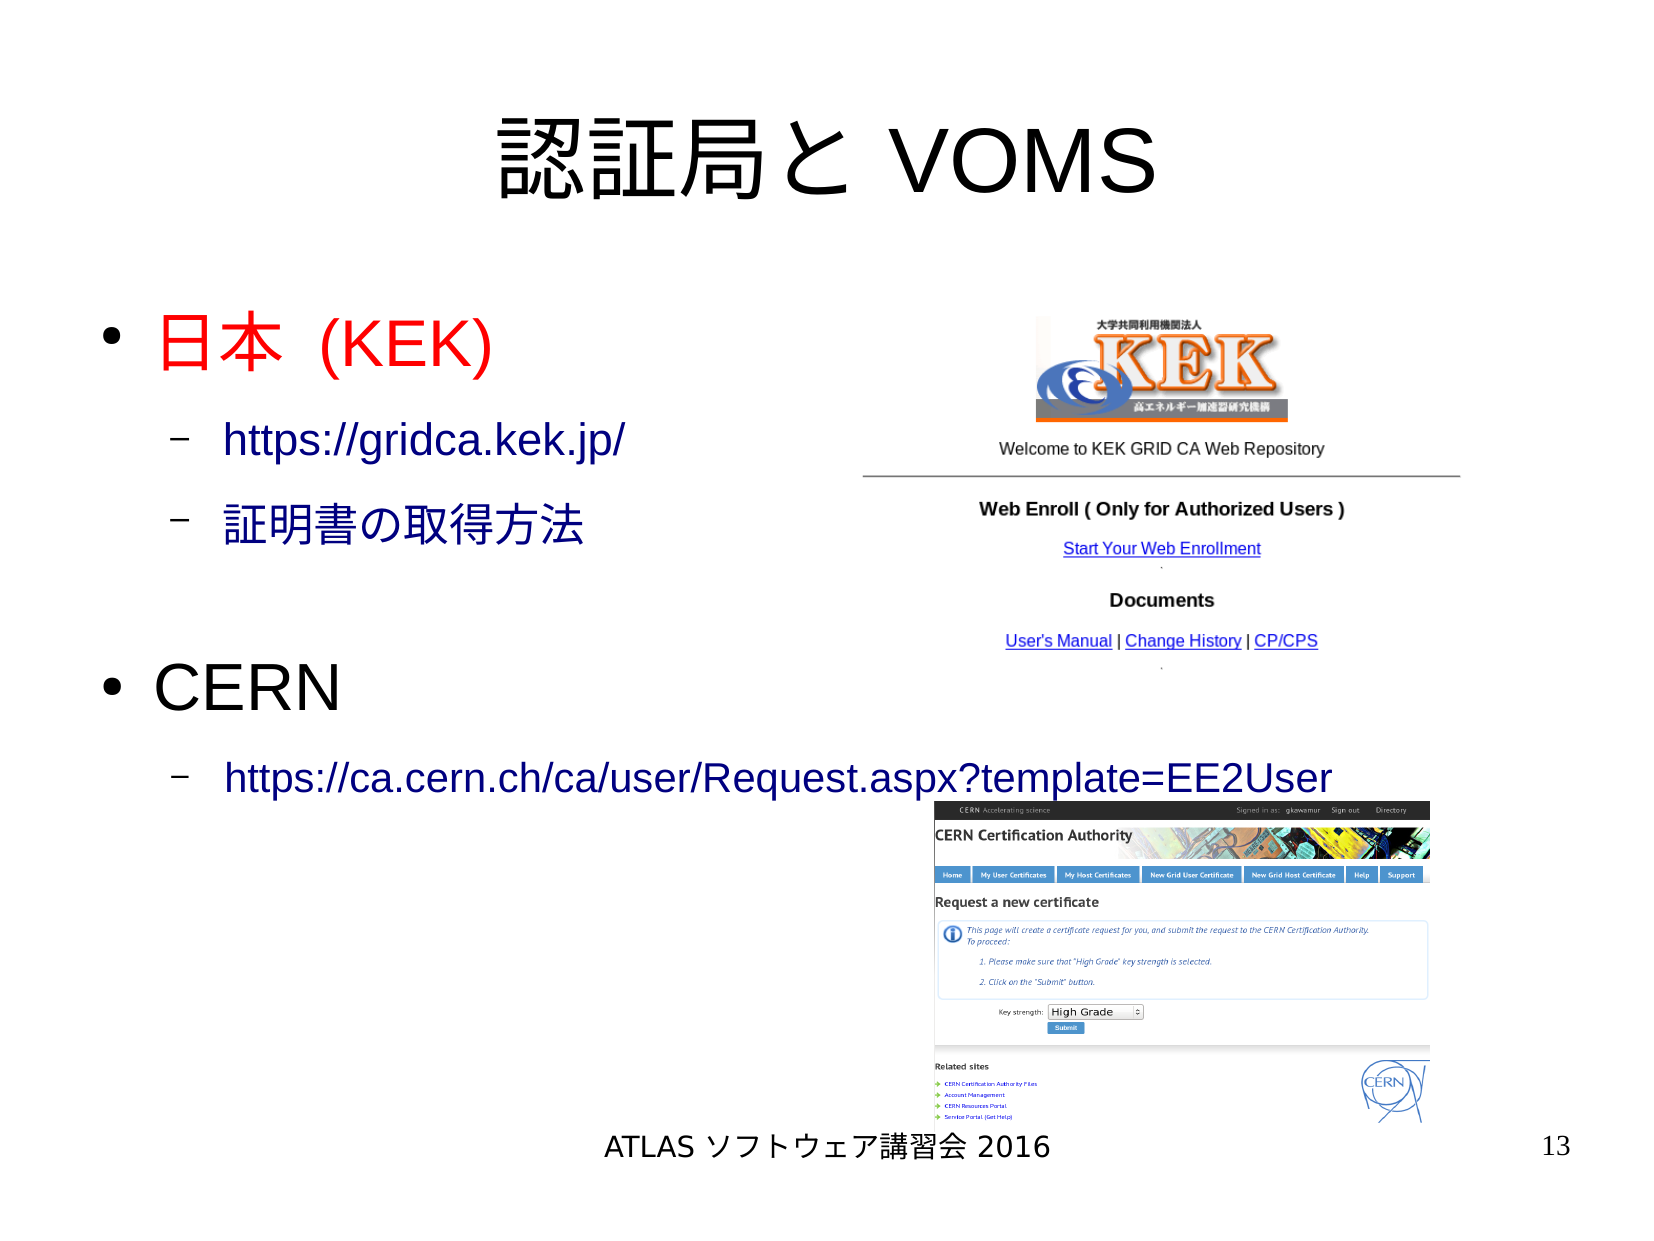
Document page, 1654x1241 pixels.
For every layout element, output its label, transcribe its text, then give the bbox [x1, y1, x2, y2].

title 認証局とVOMS [82, 49, 1571, 257]
list CERN https://ca.cern.ch/ca/user/Request.aspx?template=EE2User [82, 650, 1501, 916]
picture [825, 312, 1523, 676]
list 日本 (KEK) https://gridca.kek.jp/ 証明書の取得方法 [82, 290, 1571, 556]
picture [934, 801, 1430, 1132]
